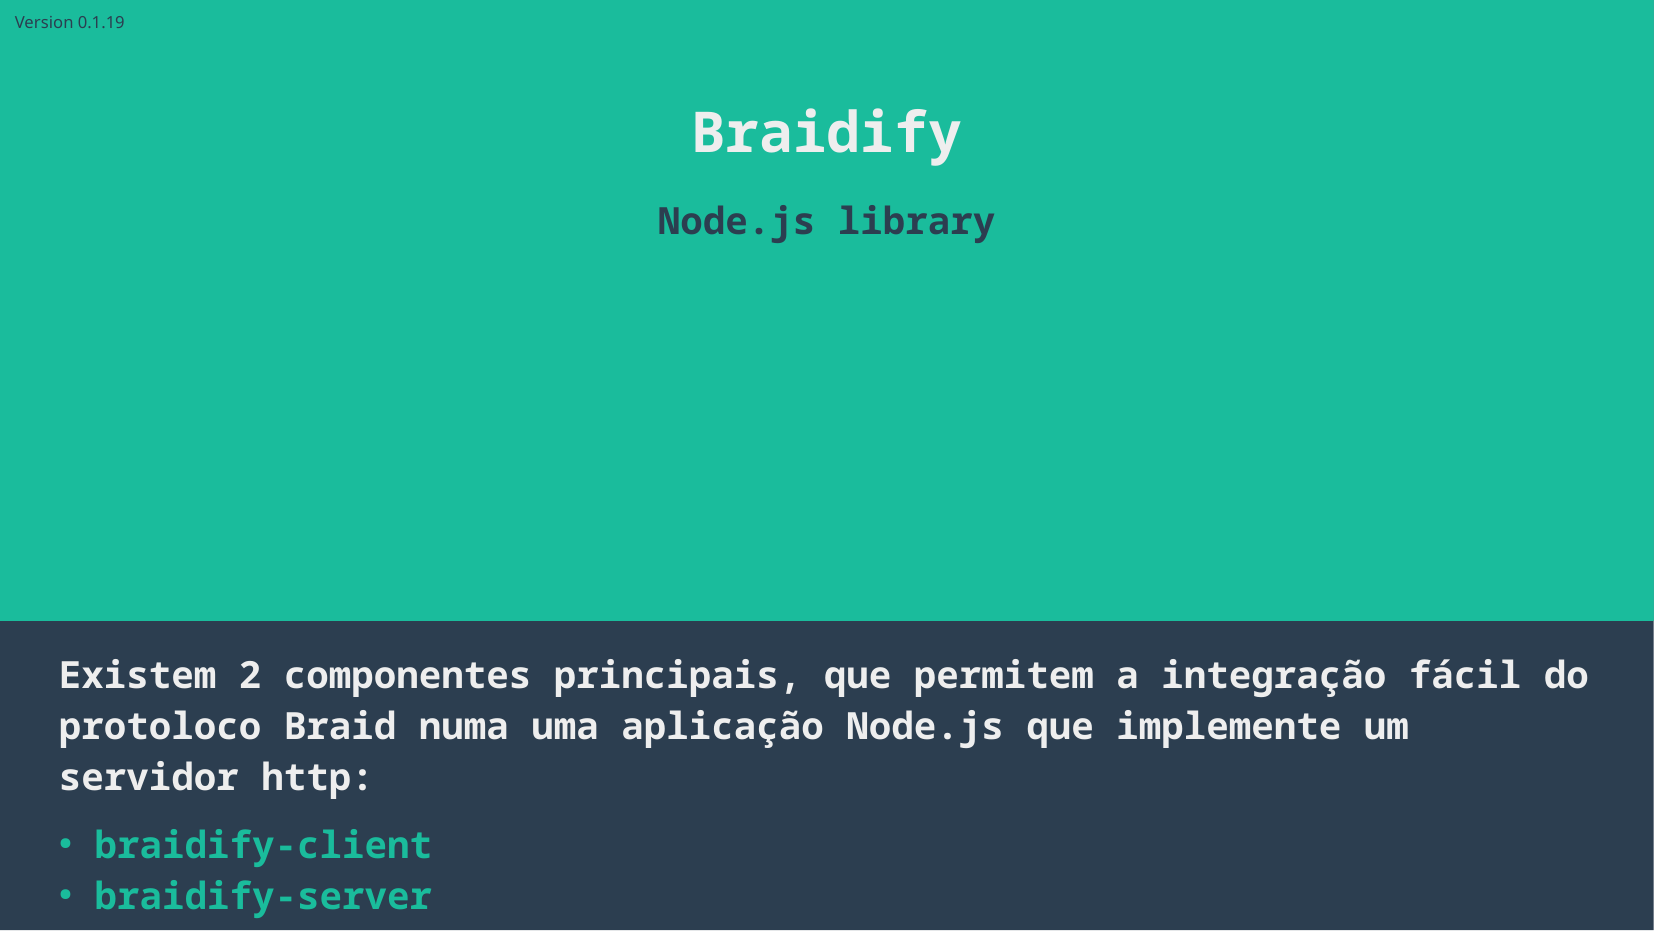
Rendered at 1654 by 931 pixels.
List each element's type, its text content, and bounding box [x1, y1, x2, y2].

text_box Version 0.1.19 [0, 4, 151, 40]
subtitle Existem 2 componentes principais, que permitem a integração fácil do protoloco Braid numa uma aplicação Node.js que implemente um servidor http: braidify-client braidify-server [59, 648, 1595, 892]
title Braidify Node.js library [59, 67, 1595, 232]
